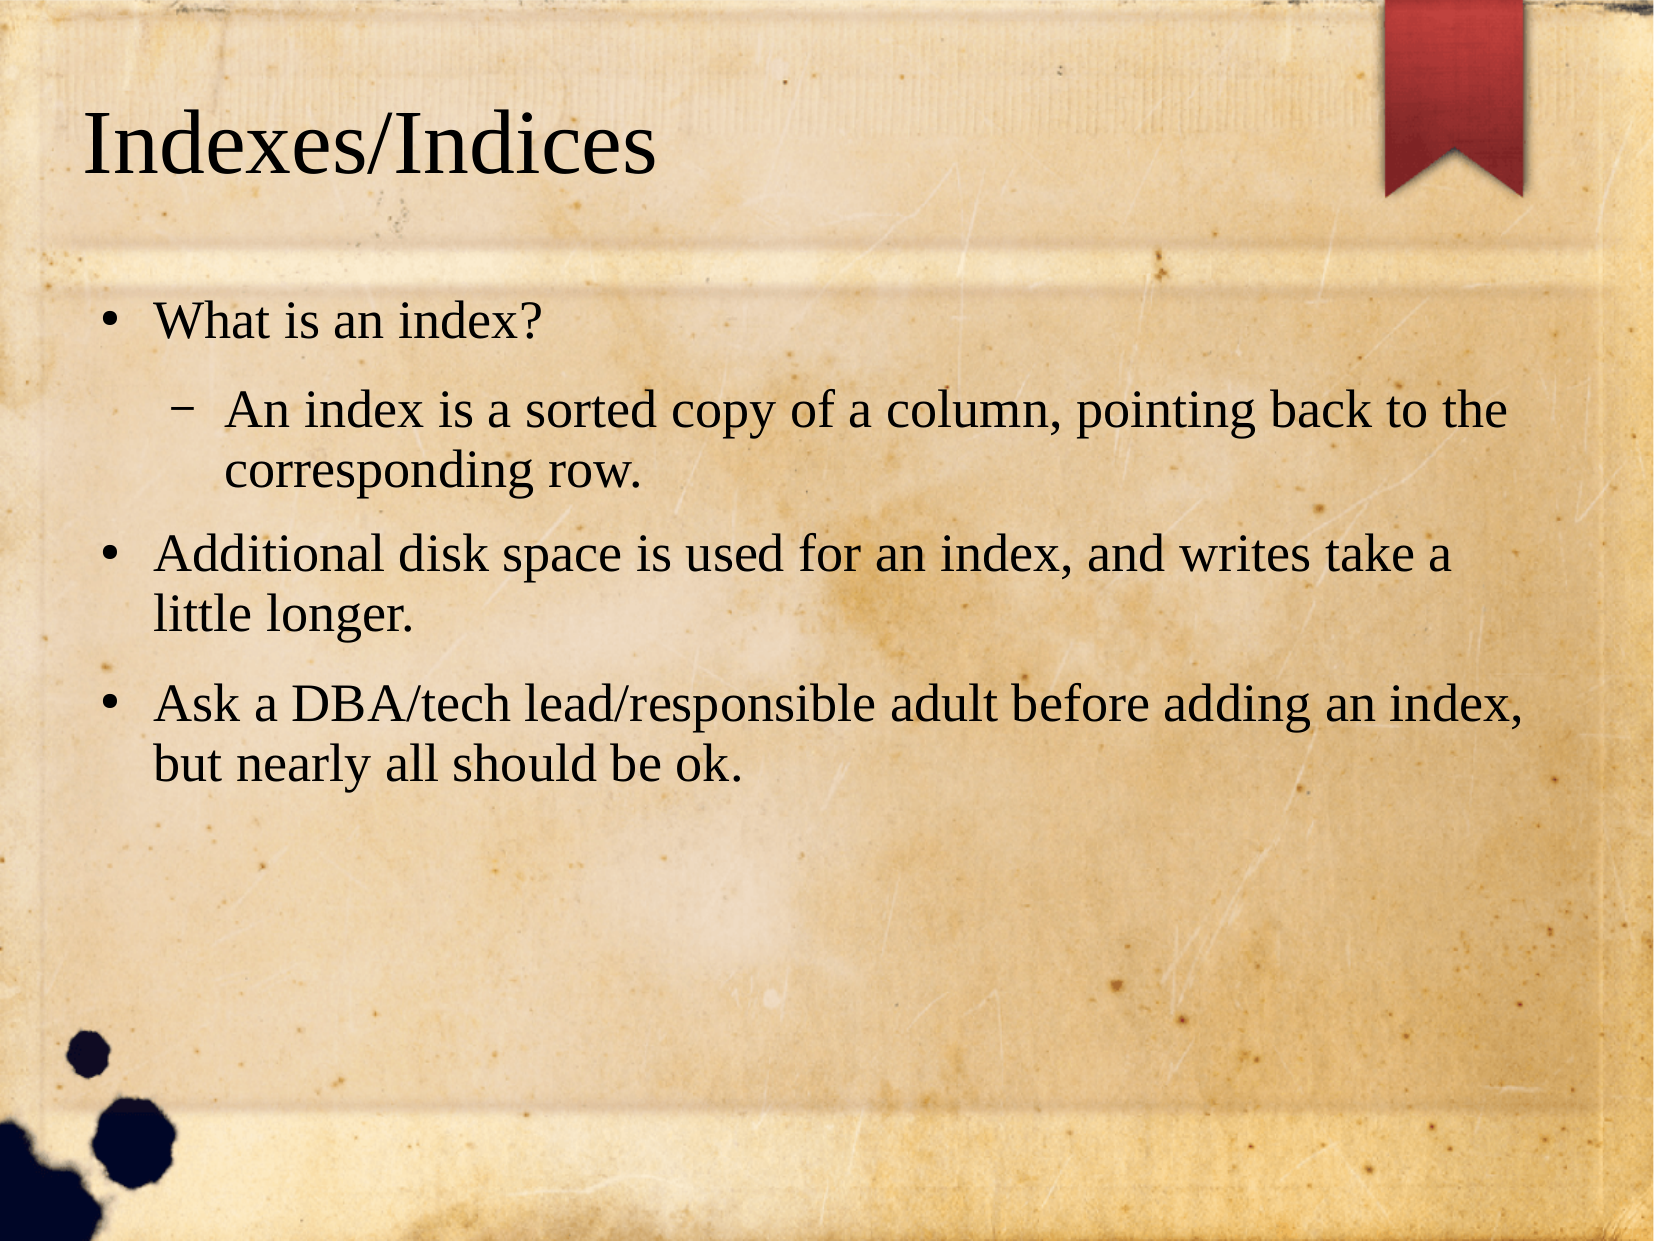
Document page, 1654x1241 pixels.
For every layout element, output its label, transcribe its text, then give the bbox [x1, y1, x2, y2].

list What is an index? An index is a sorted copy of a column, pointing back to the corresponding row. Additional disk space is used for an index, and writes take a little longer. Ask a DBA/tech lead/responsible adult before adding an index, but nearly all should be ok. [82, 290, 1538, 1010]
title Indexes/Indices [82, 49, 1347, 237]
picture [0, 0, 1654, 1241]
